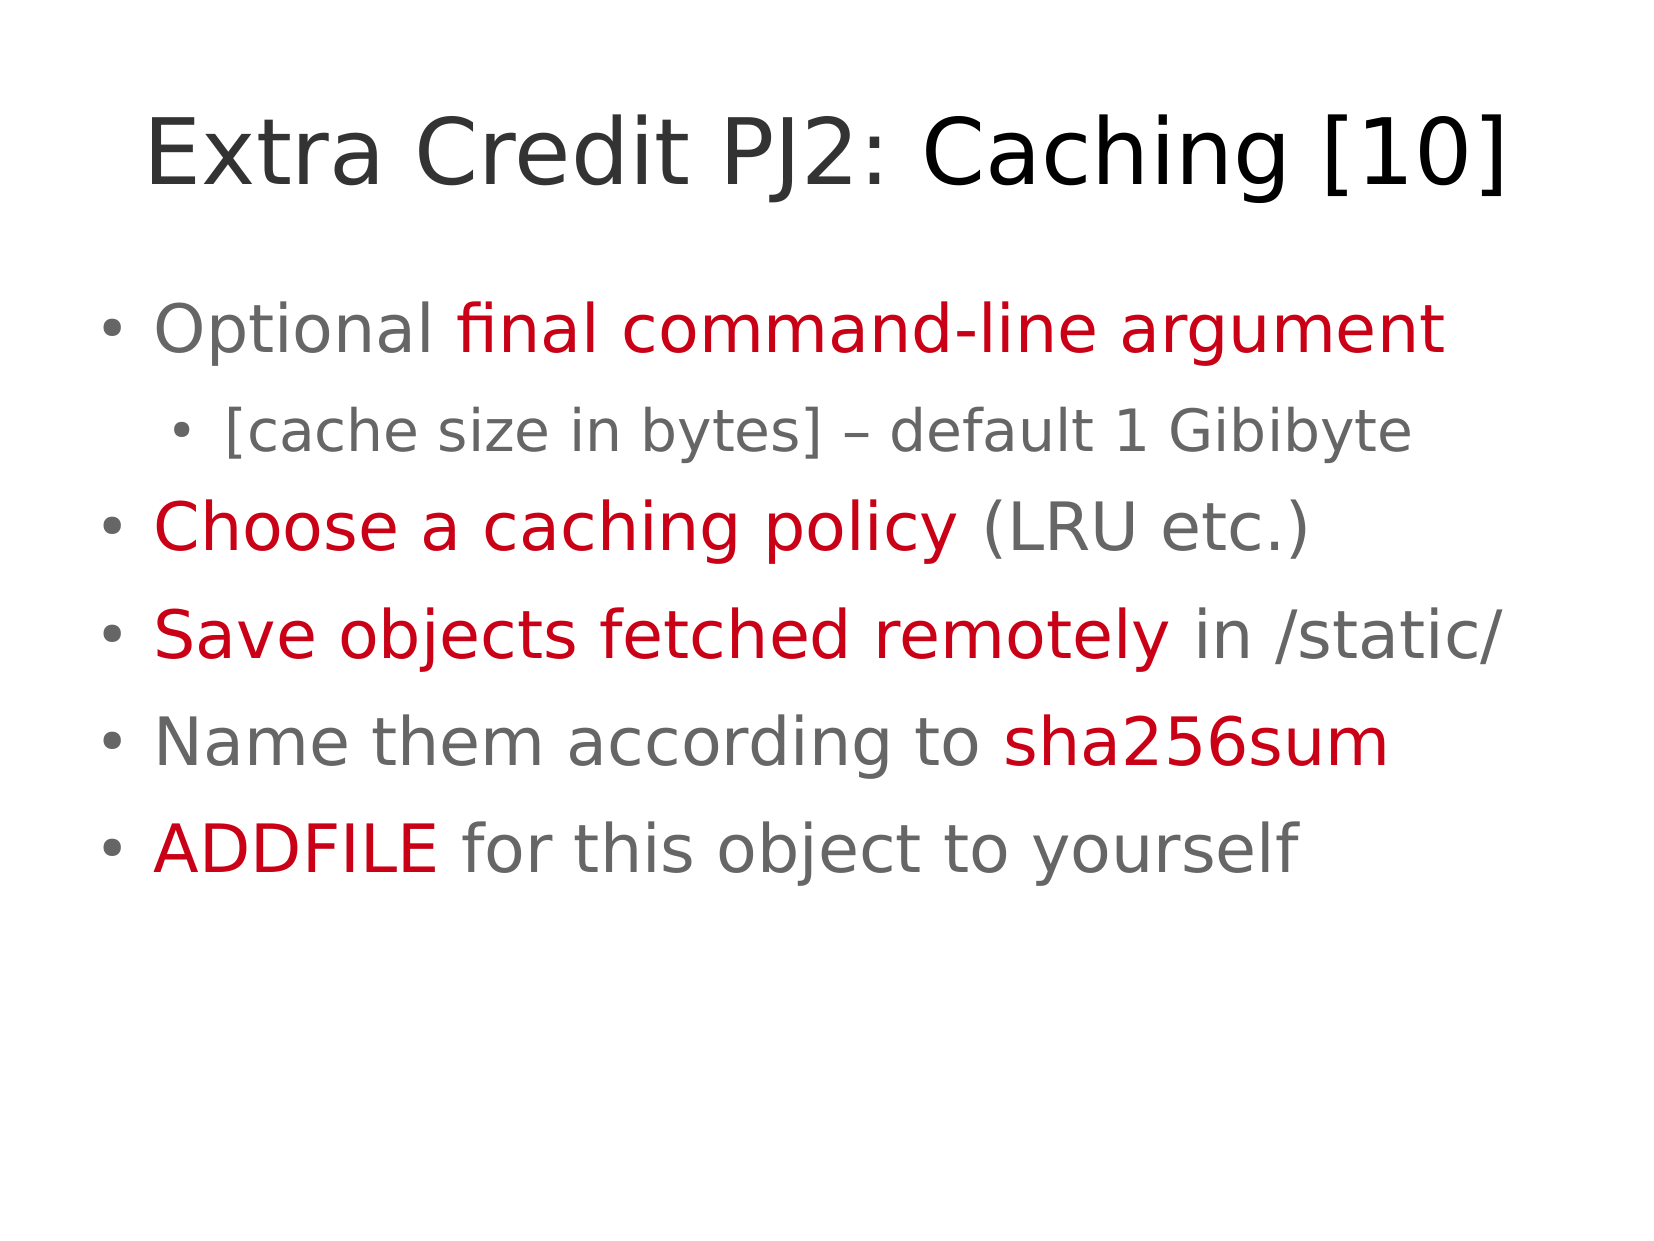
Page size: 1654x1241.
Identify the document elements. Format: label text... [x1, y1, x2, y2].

title Extra Credit PJ2: Caching [10] [82, 56, 1571, 250]
list Optional final command-line argument [cache size in bytes] – default 1 Gibibyte Choose a caching policy (LRU etc.) Save objects fetched remotely in /static/ Name them according to sha256sum ADDFILE for this object to yourself [82, 290, 1571, 1109]
